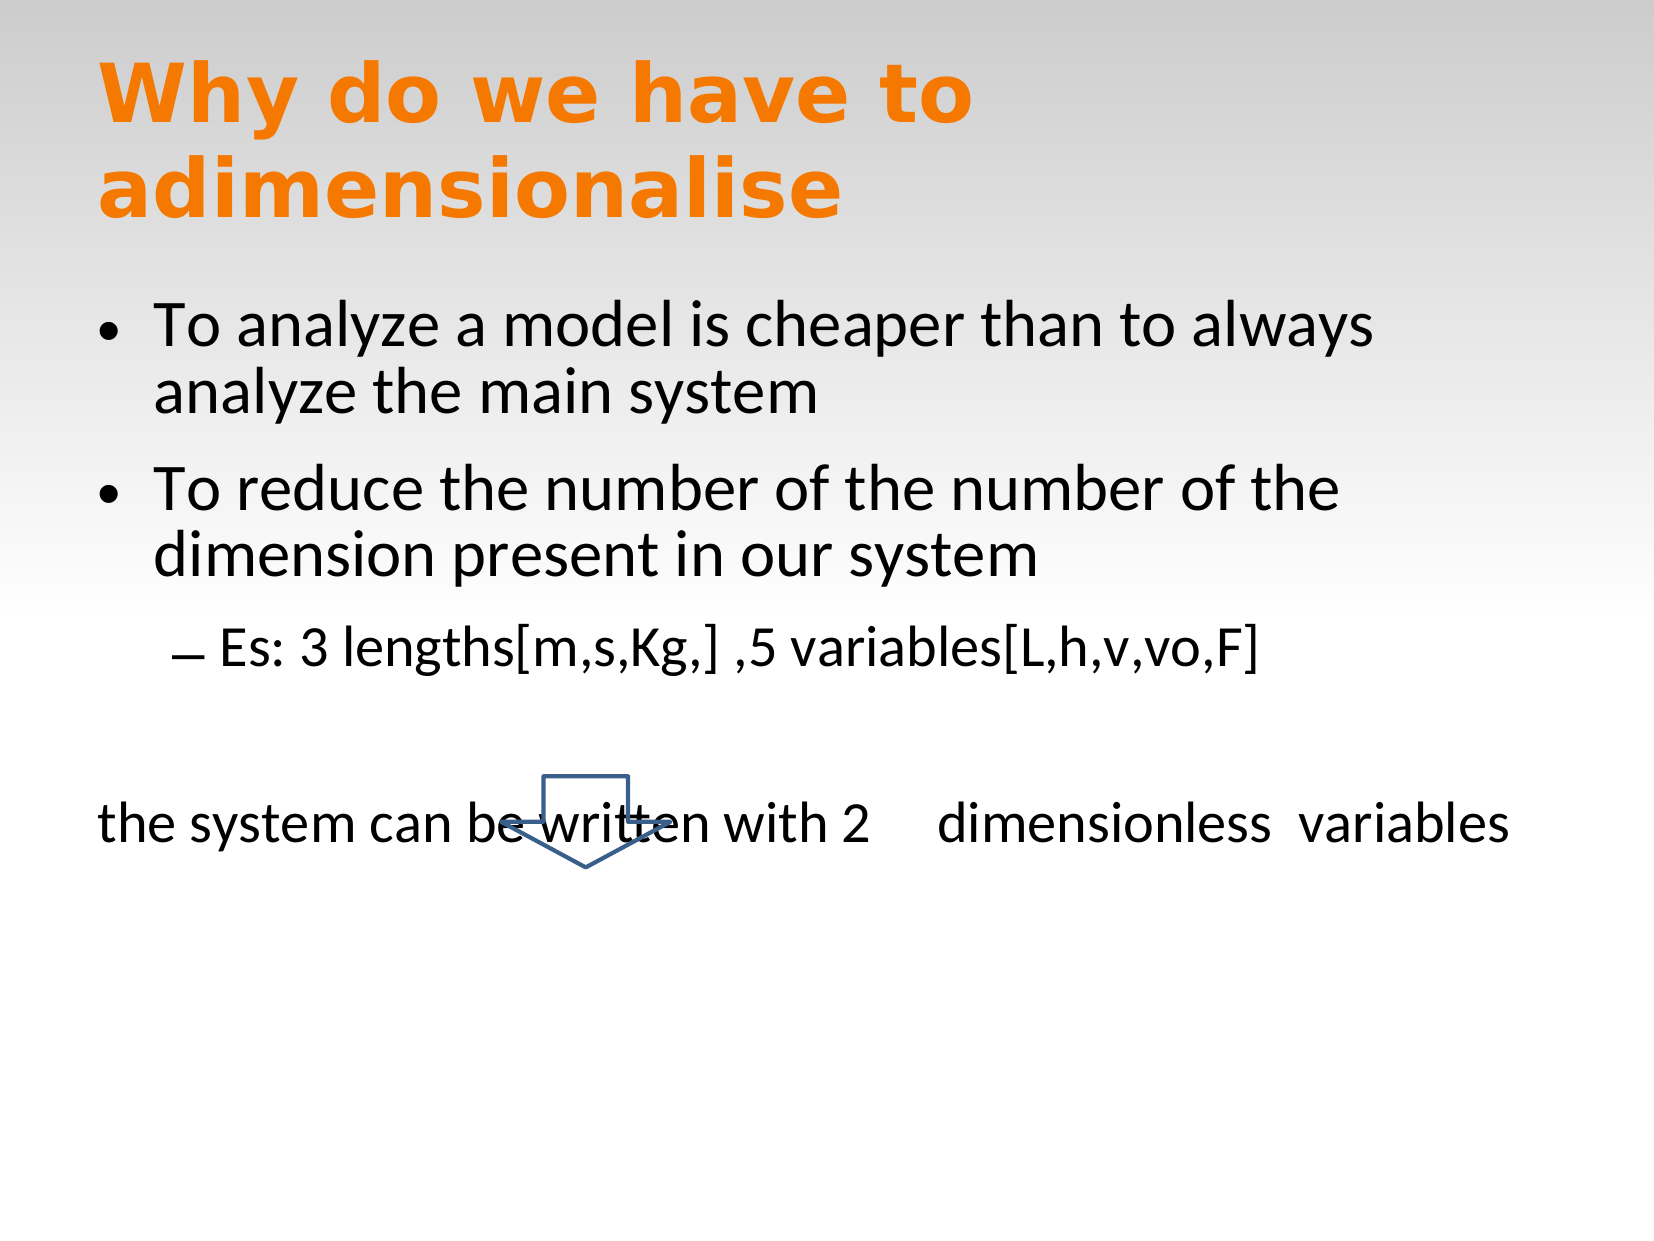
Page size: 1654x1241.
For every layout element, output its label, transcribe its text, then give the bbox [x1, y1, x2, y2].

title Why do we have to adimensionalise [82, 37, 1571, 245]
text_box [501, 776, 671, 868]
list To analyze a model is cheaper than to always analyze the main system To reduce the number of the number of the dimension present in our system Es: 3 lengths[m,s,Kg,] ,5 variables[L,h,v,vo,F] the system can be written with 2 dimensionless variables [82, 289, 1571, 1108]
